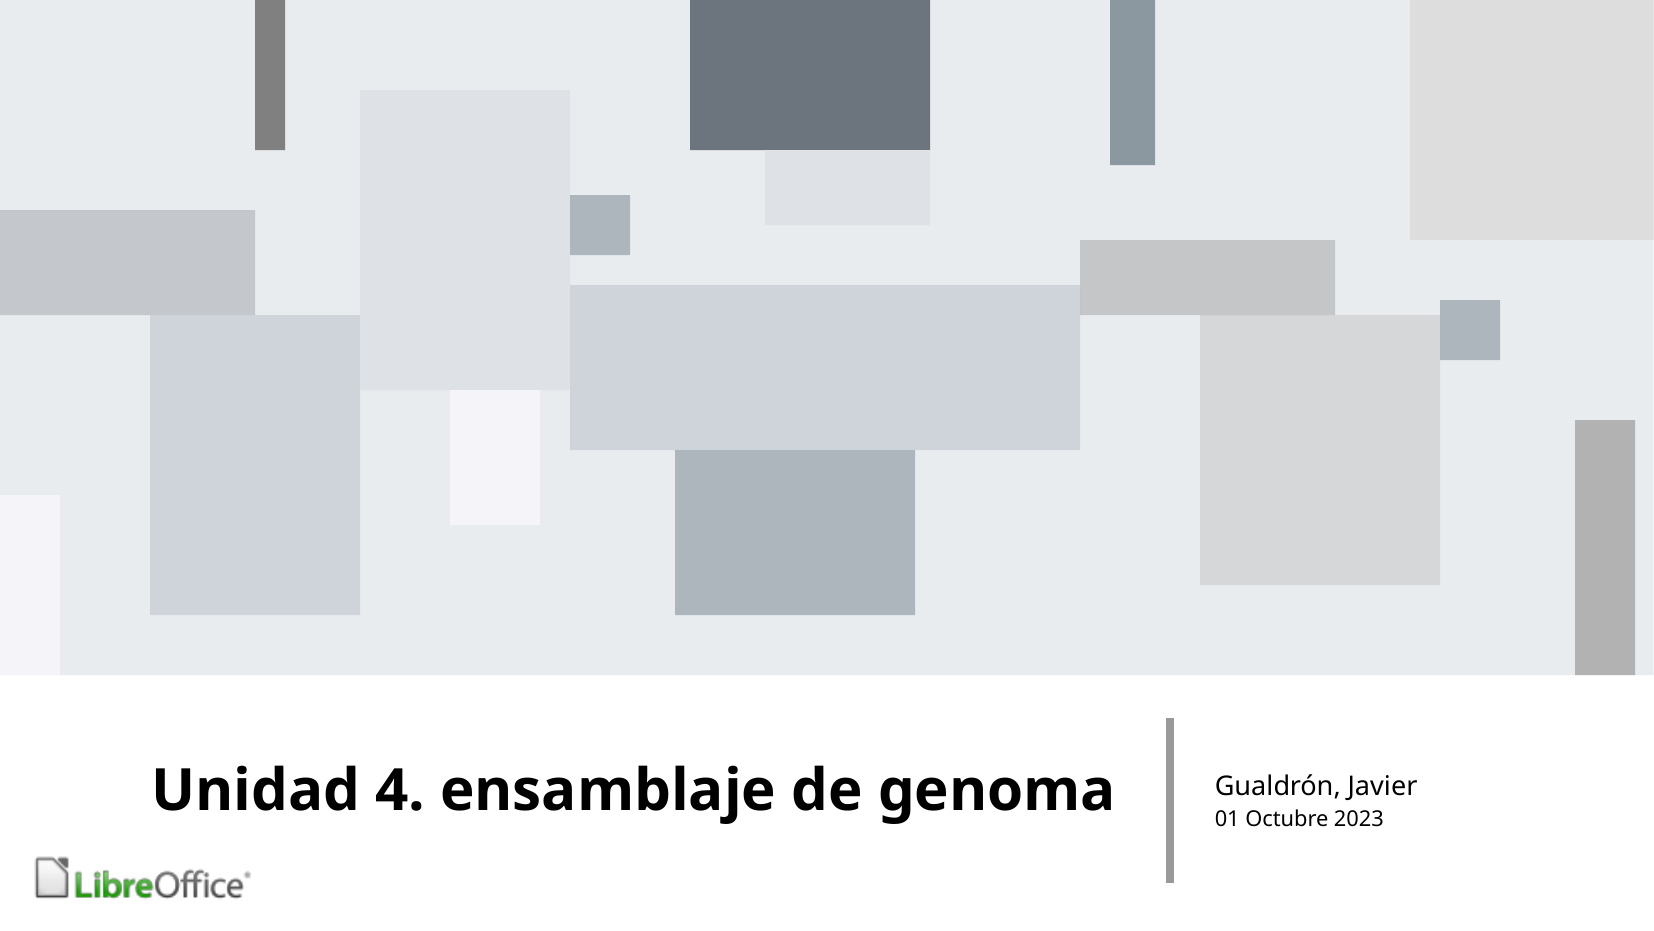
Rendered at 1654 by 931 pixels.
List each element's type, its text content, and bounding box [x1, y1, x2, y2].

text_box Unidad 4. ensamblaje de genoma [30, 740, 1131, 931]
text_box Gualdrón, Javier 01 Octubre 2023 [1200, 759, 1591, 841]
picture [30, 852, 256, 903]
